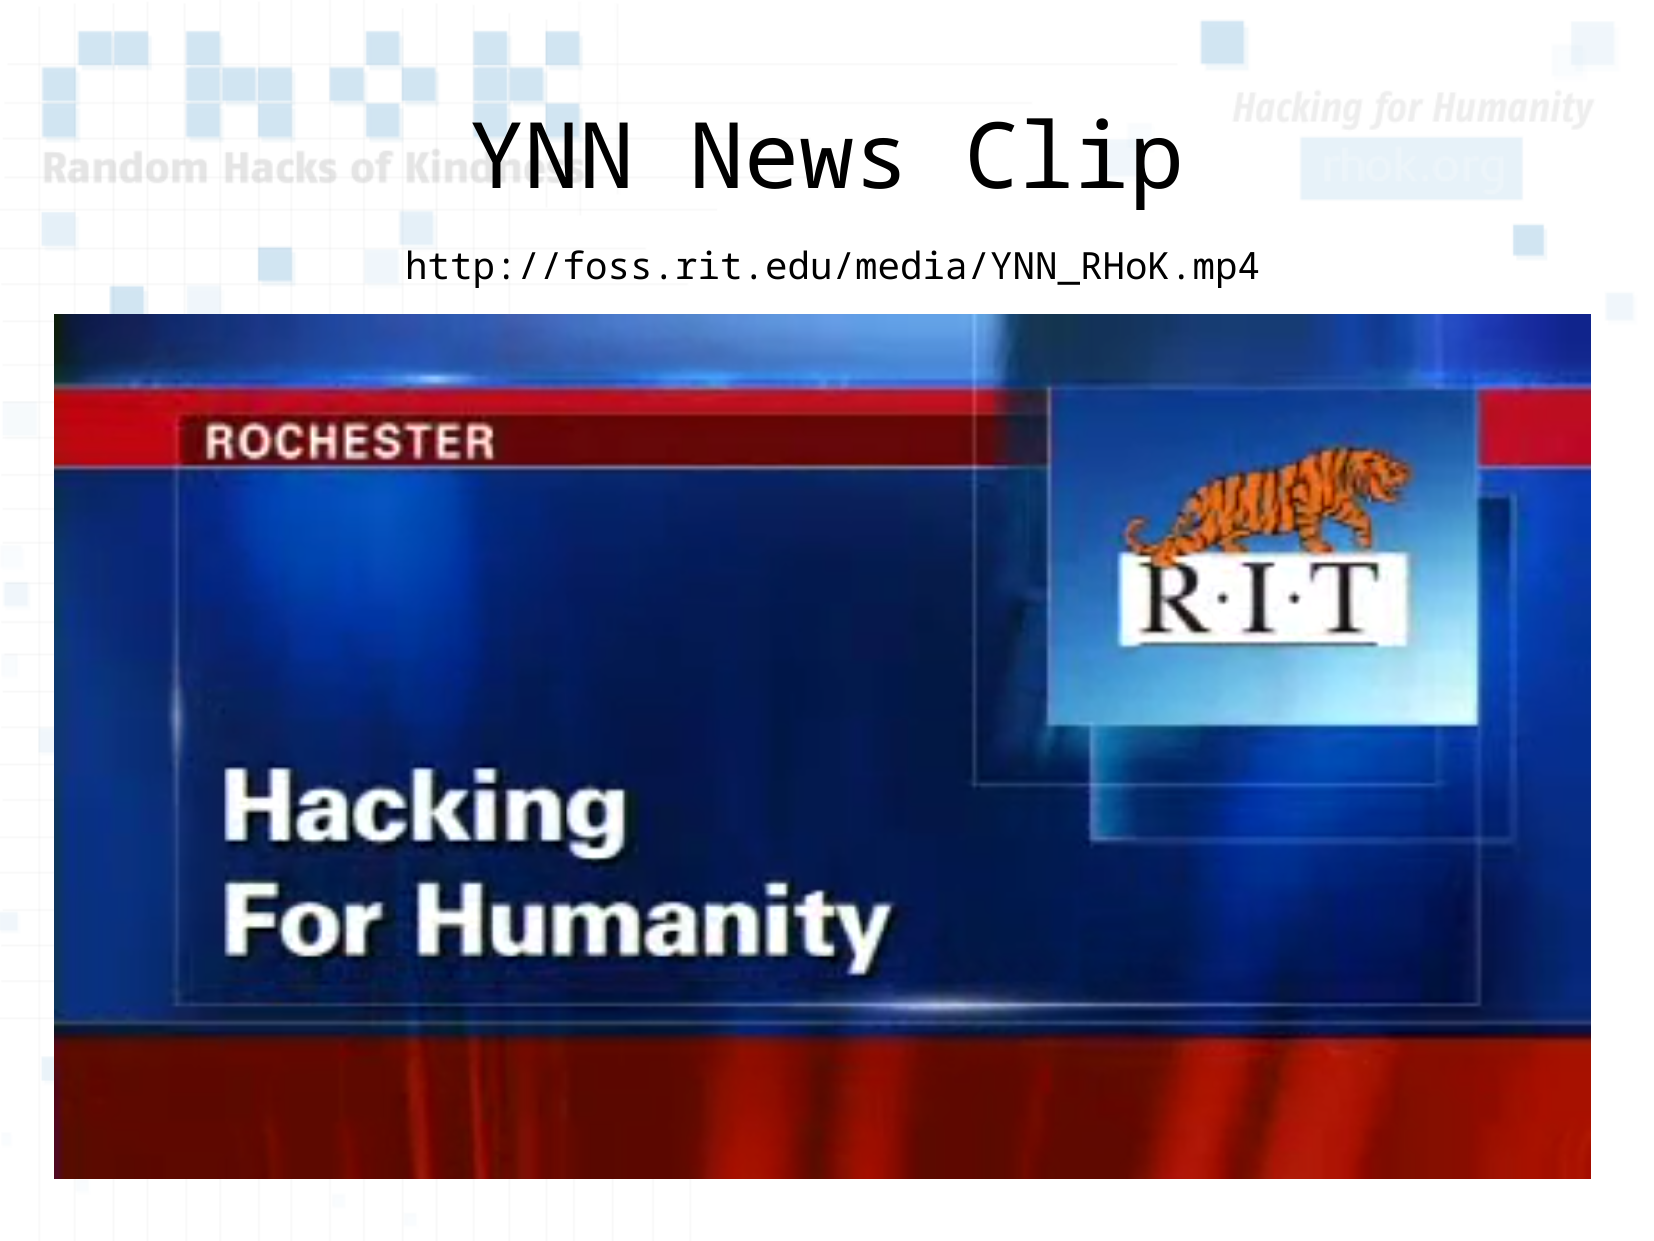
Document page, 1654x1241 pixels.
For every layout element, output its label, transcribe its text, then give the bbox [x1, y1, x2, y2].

title YNN News Clip [82, 49, 1571, 257]
picture [0, 0, 1654, 1241]
text_box http://foss.rit.edu/media/YNN_RHoK.mp4 [330, 231, 1336, 286]
